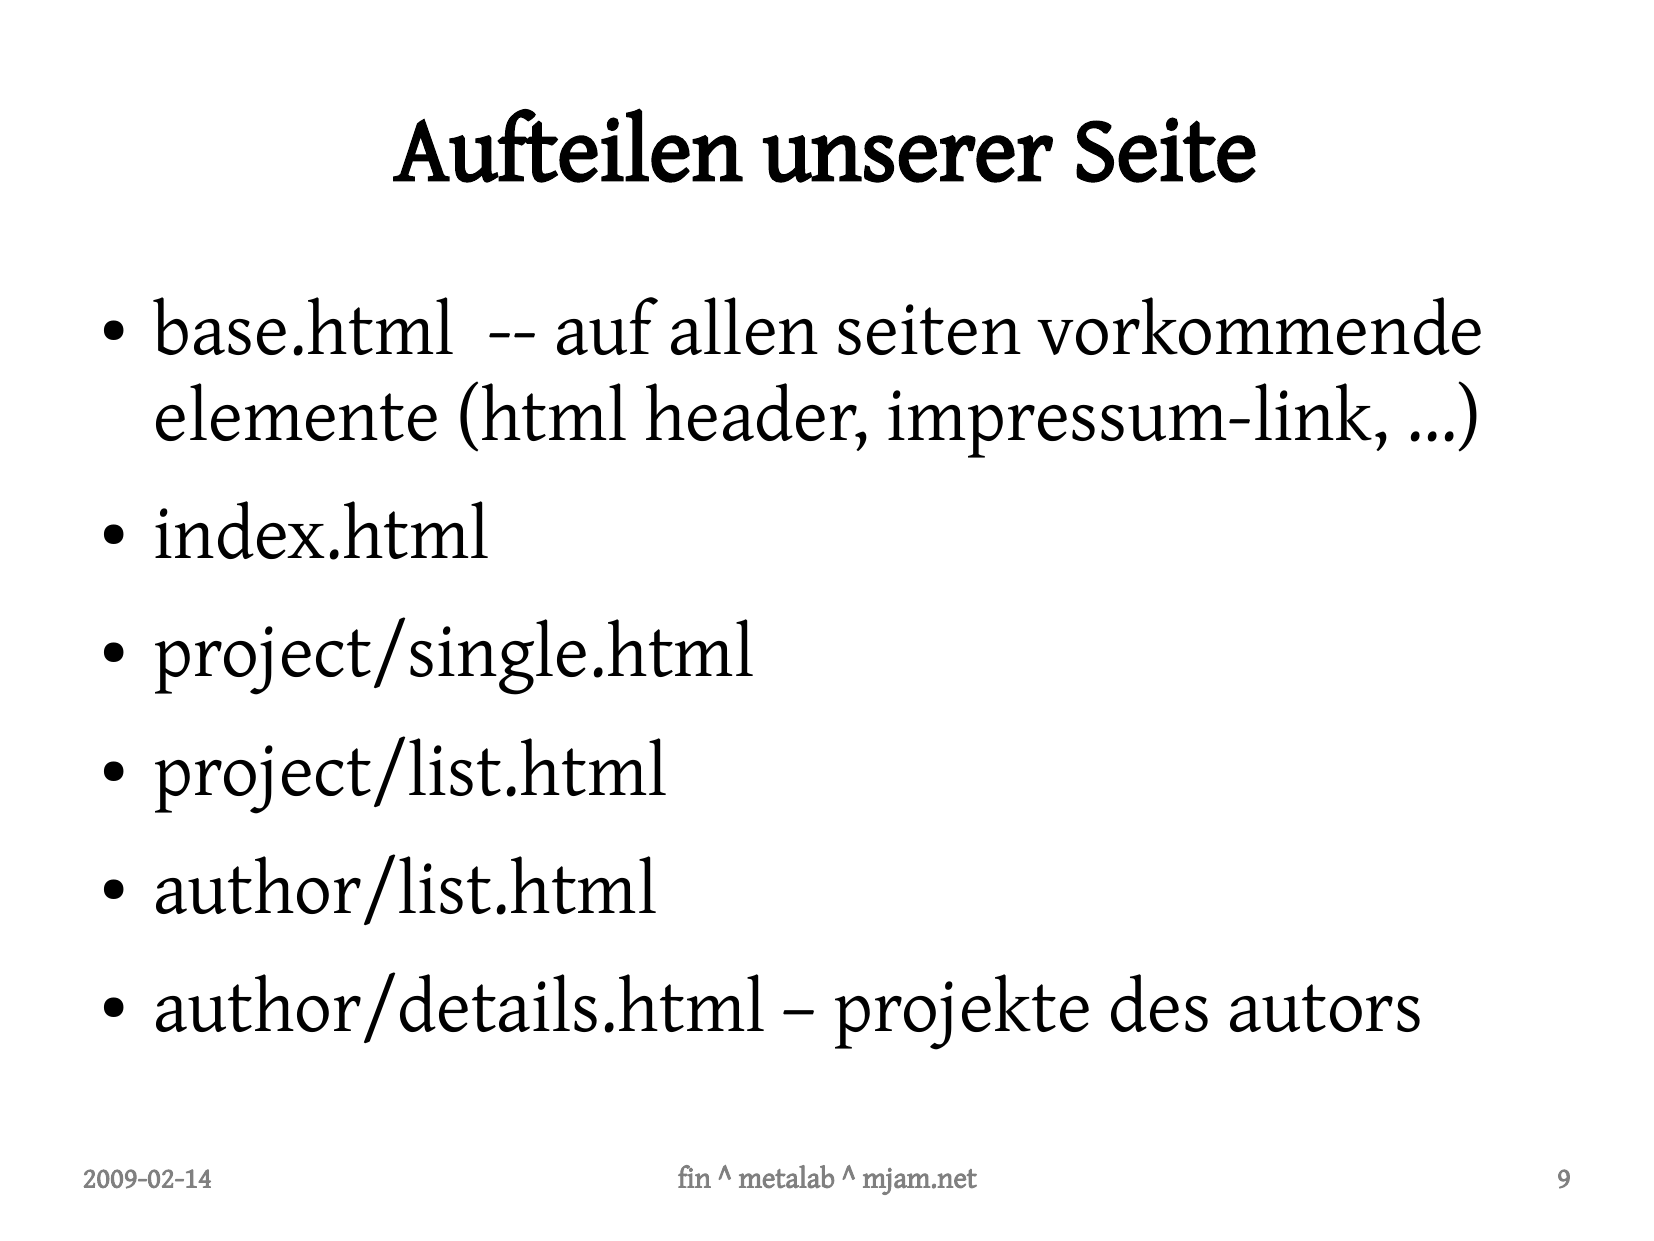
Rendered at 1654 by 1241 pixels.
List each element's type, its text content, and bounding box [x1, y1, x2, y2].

title Aufteilen unserer Seite [82, 56, 1571, 250]
list base.html -- auf allen seiten vorkommende elemente (html header, impressum-link, ...) index.html project/single.html project/list.html author/list.html author/details.html – projekte des autors [82, 290, 1571, 1094]
